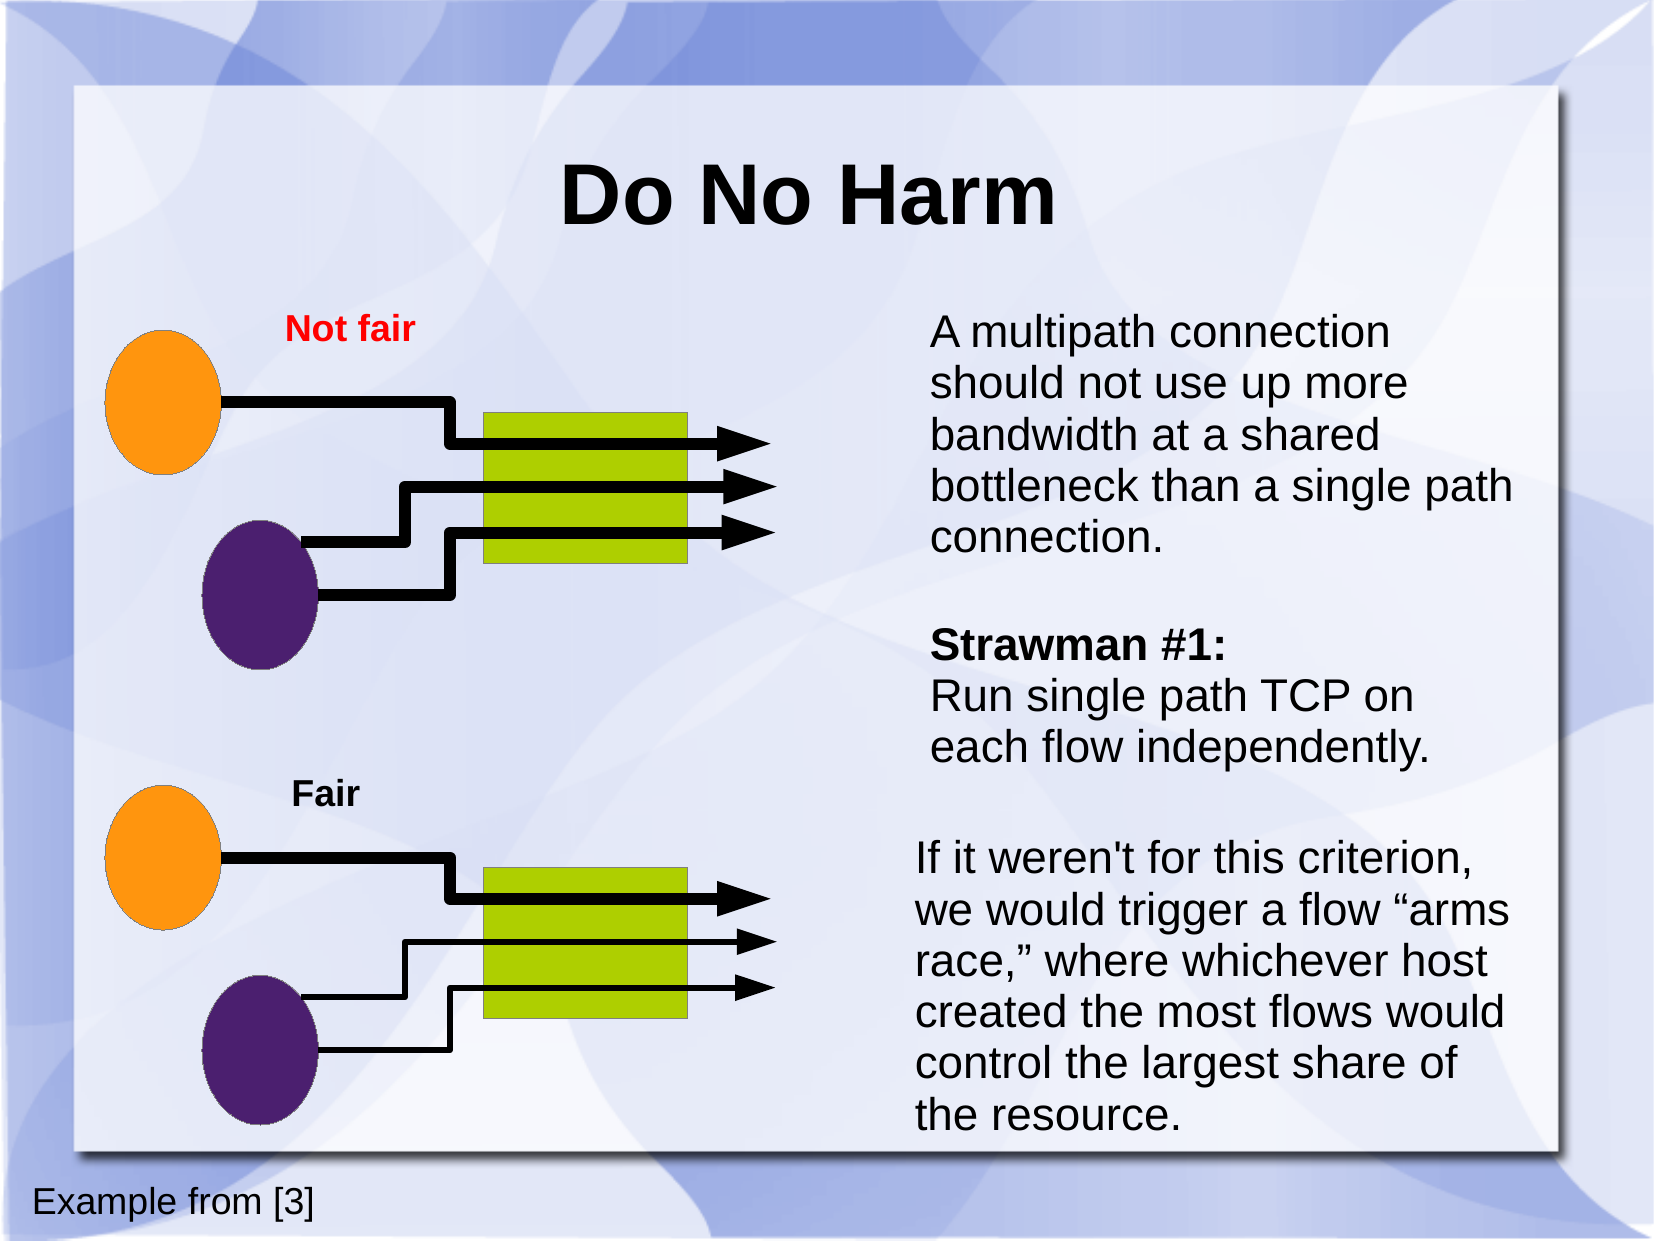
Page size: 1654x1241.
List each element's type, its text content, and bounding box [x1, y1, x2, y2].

text_box [104, 330, 222, 475]
text_box Example from [3] [17, 1173, 331, 1231]
text_box Not fair [270, 300, 431, 357]
picture [0, 0, 1654, 1241]
title Do No Harm [82, 90, 1536, 298]
text_box If it weren't for this criterion, we would trigger a flow “arms race,” where whichever host created the most flows would control the largest share of the resource. [900, 825, 1531, 1148]
text_box [483, 450, 688, 481]
text_box [483, 412, 688, 438]
text_box Fair [276, 765, 376, 822]
text_box [104, 785, 222, 931]
text_box [483, 945, 688, 985]
text_box [201, 520, 319, 670]
text_box [483, 905, 688, 939]
text_box [483, 991, 688, 1019]
text_box [201, 975, 319, 1126]
text_box Strawman #1: Run single path TCP on each flow independently. [915, 611, 1531, 781]
text_box A multipath connection should not use up more bandwidth at a shared bottleneck than a single path connection. [915, 298, 1531, 571]
text_box [483, 539, 688, 564]
text_box [483, 867, 688, 893]
text_box [483, 493, 688, 527]
